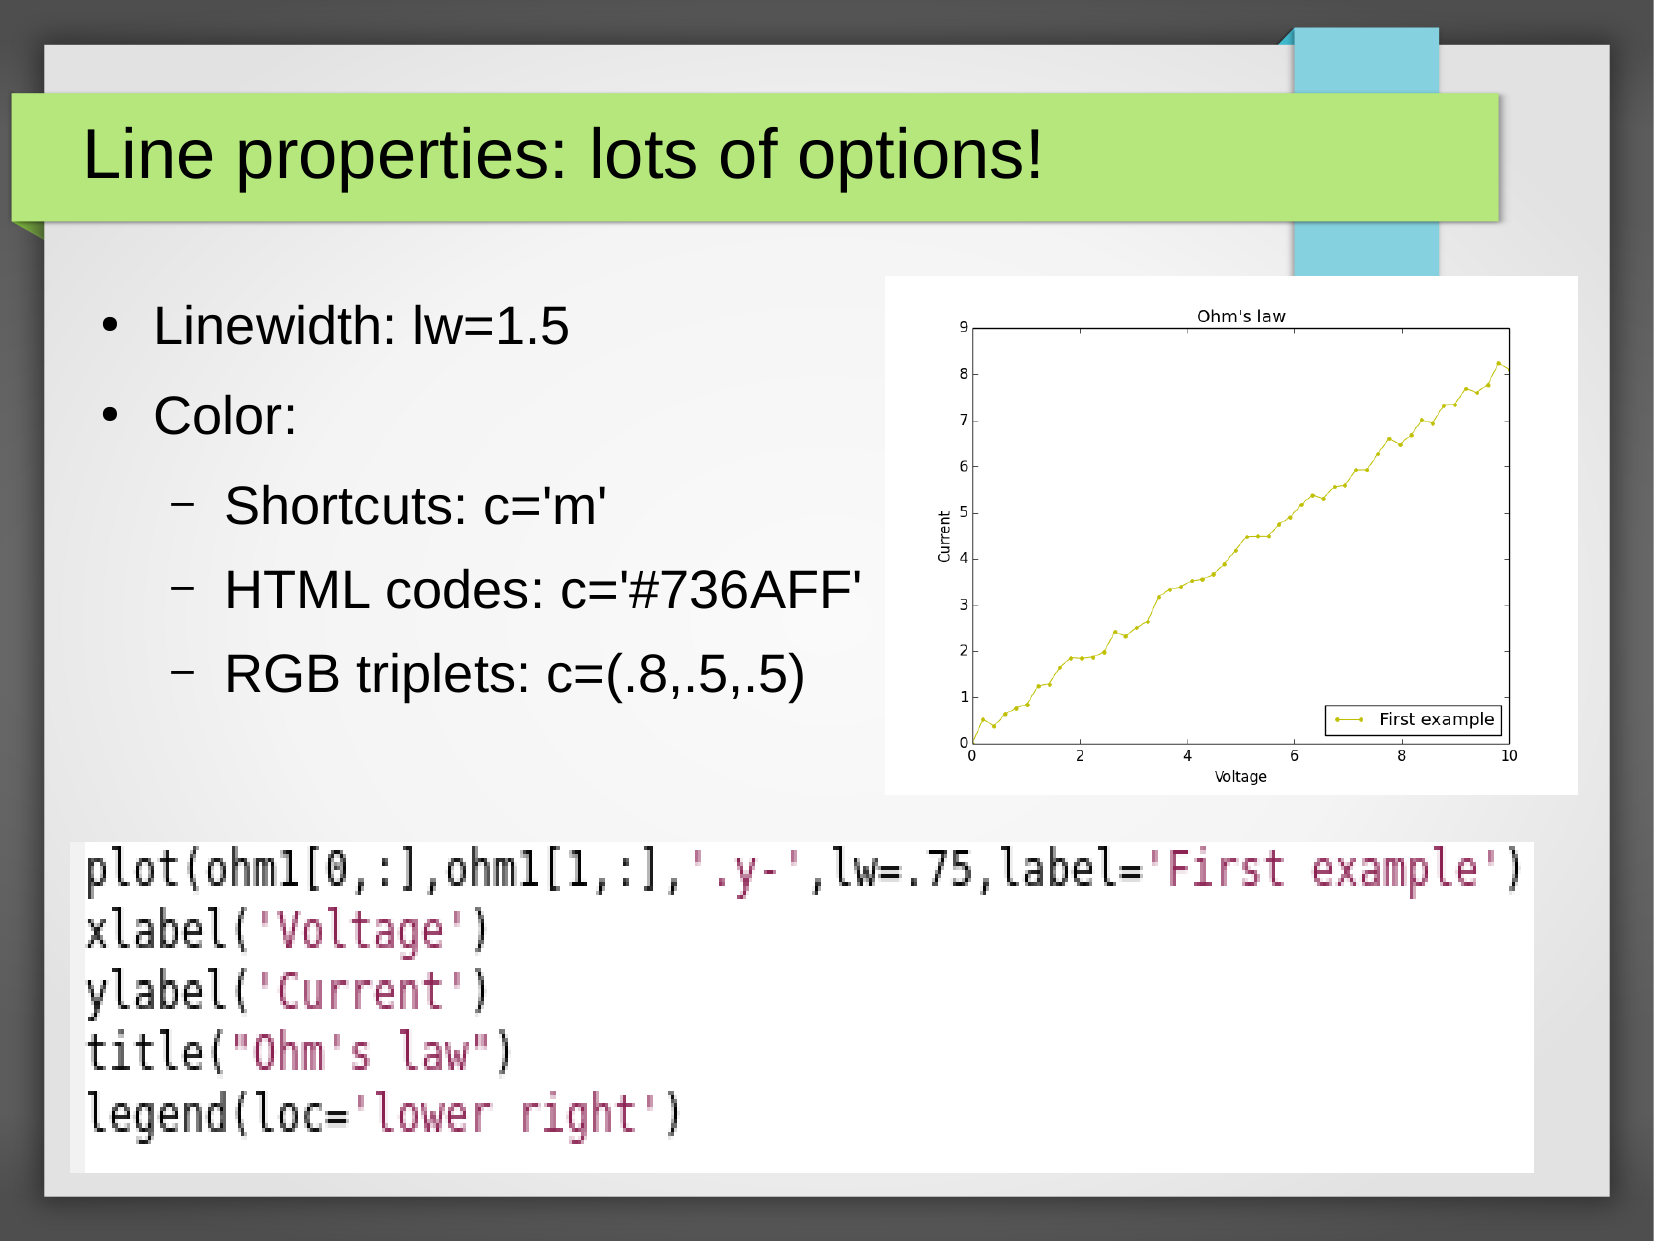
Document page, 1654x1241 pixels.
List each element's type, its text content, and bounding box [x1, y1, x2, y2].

list Linewidth: lw=1.5 Color: Shortcuts: c='m' HTML codes: c='#736AFF' RGB triplets: c=(.8,.5,.5) [82, 295, 1571, 1015]
picture [0, 0, 1654, 1241]
title Line properties: lots of options! [82, 94, 1264, 213]
